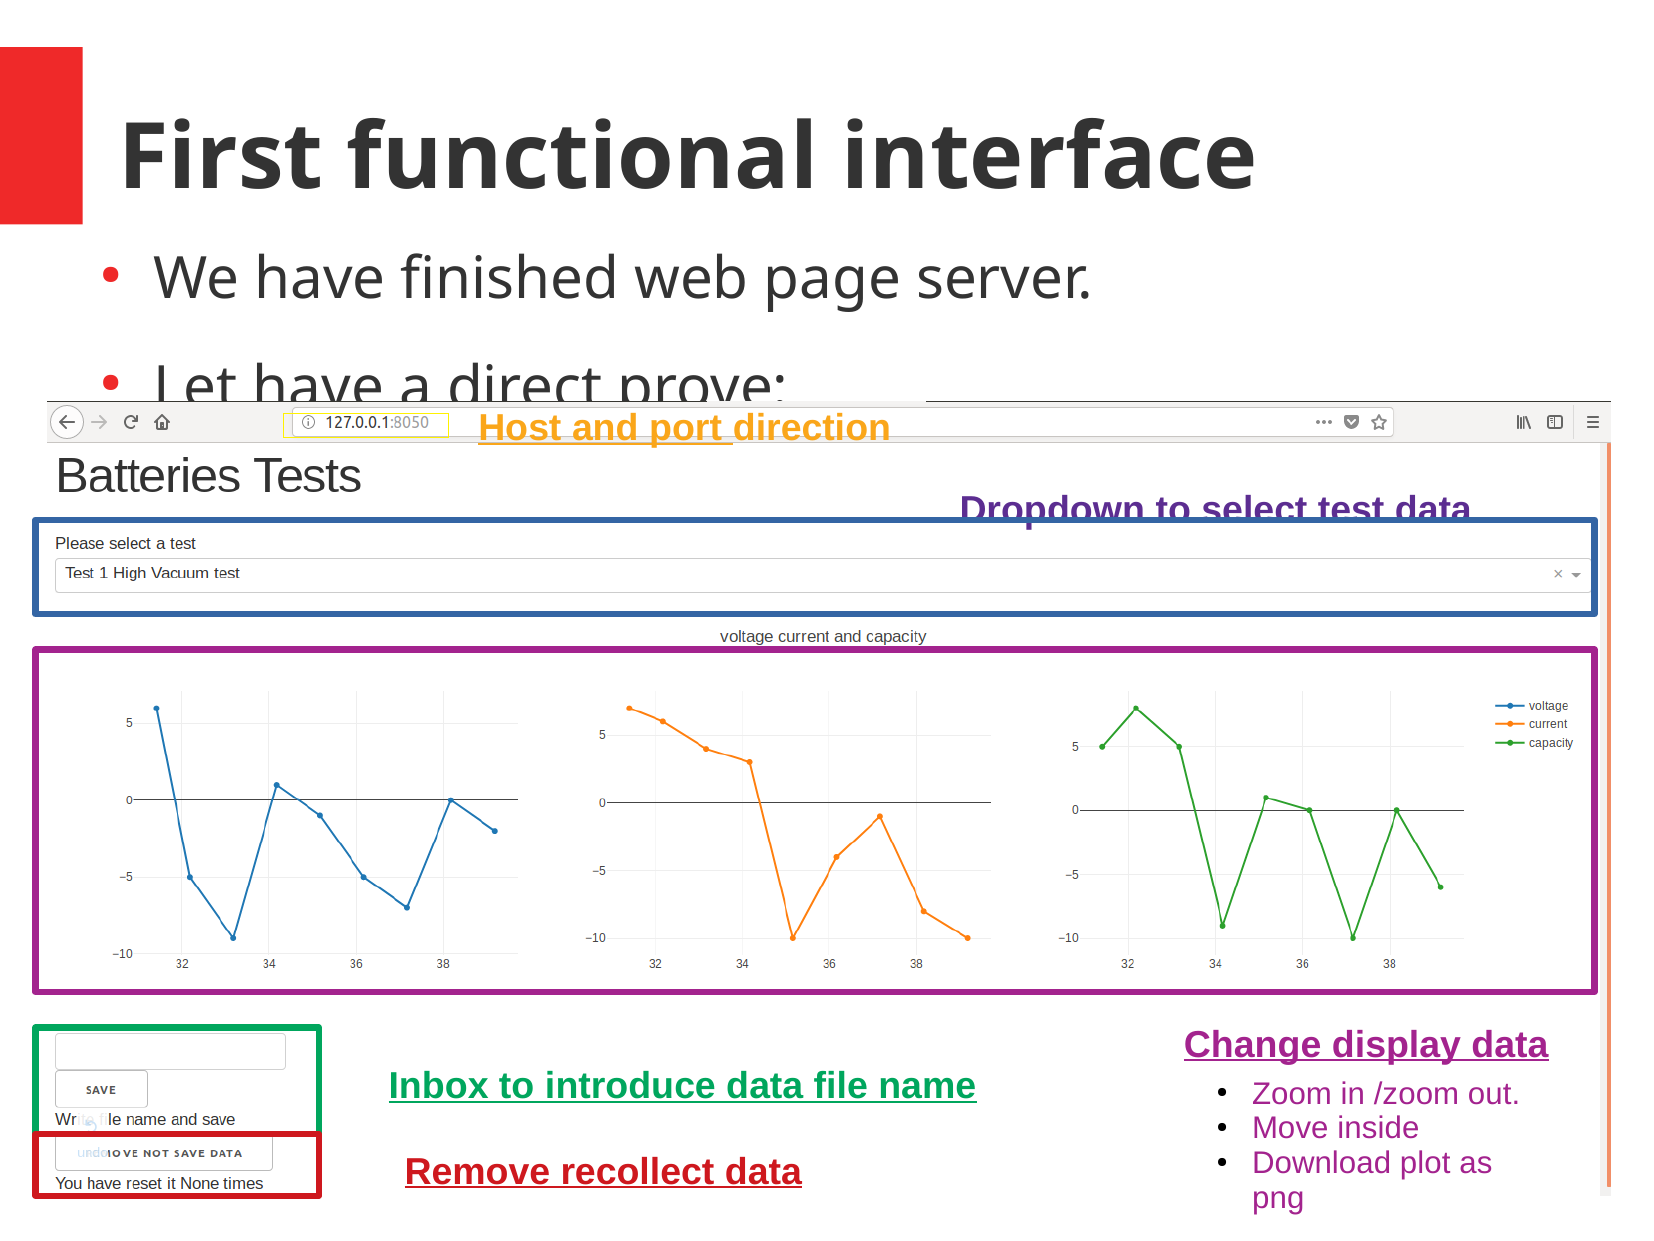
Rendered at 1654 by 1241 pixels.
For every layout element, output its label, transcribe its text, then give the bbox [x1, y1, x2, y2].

text_box Dropdown to select test data [944, 523, 1571, 532]
text_box Dropdown to select test data [944, 481, 1571, 517]
text_box Change display data [1169, 1015, 1583, 1066]
title First functional interface [118, 49, 1571, 257]
picture [47, 523, 1591, 611]
text_box Zoom in /zoom out. Move inside Download plot as png [1201, 1068, 1569, 1201]
picture [47, 1031, 316, 1131]
picture [47, 653, 1591, 989]
picture [47, 1137, 316, 1193]
text_box Host and port direction [463, 399, 936, 450]
picture [47, 401, 1611, 1196]
list We have finished web page server. Let have a direct prove: [82, 236, 1501, 401]
text_box Inbox to introduce data file name [373, 1057, 1394, 1143]
text_box Remove recollect data [389, 1142, 1201, 1193]
